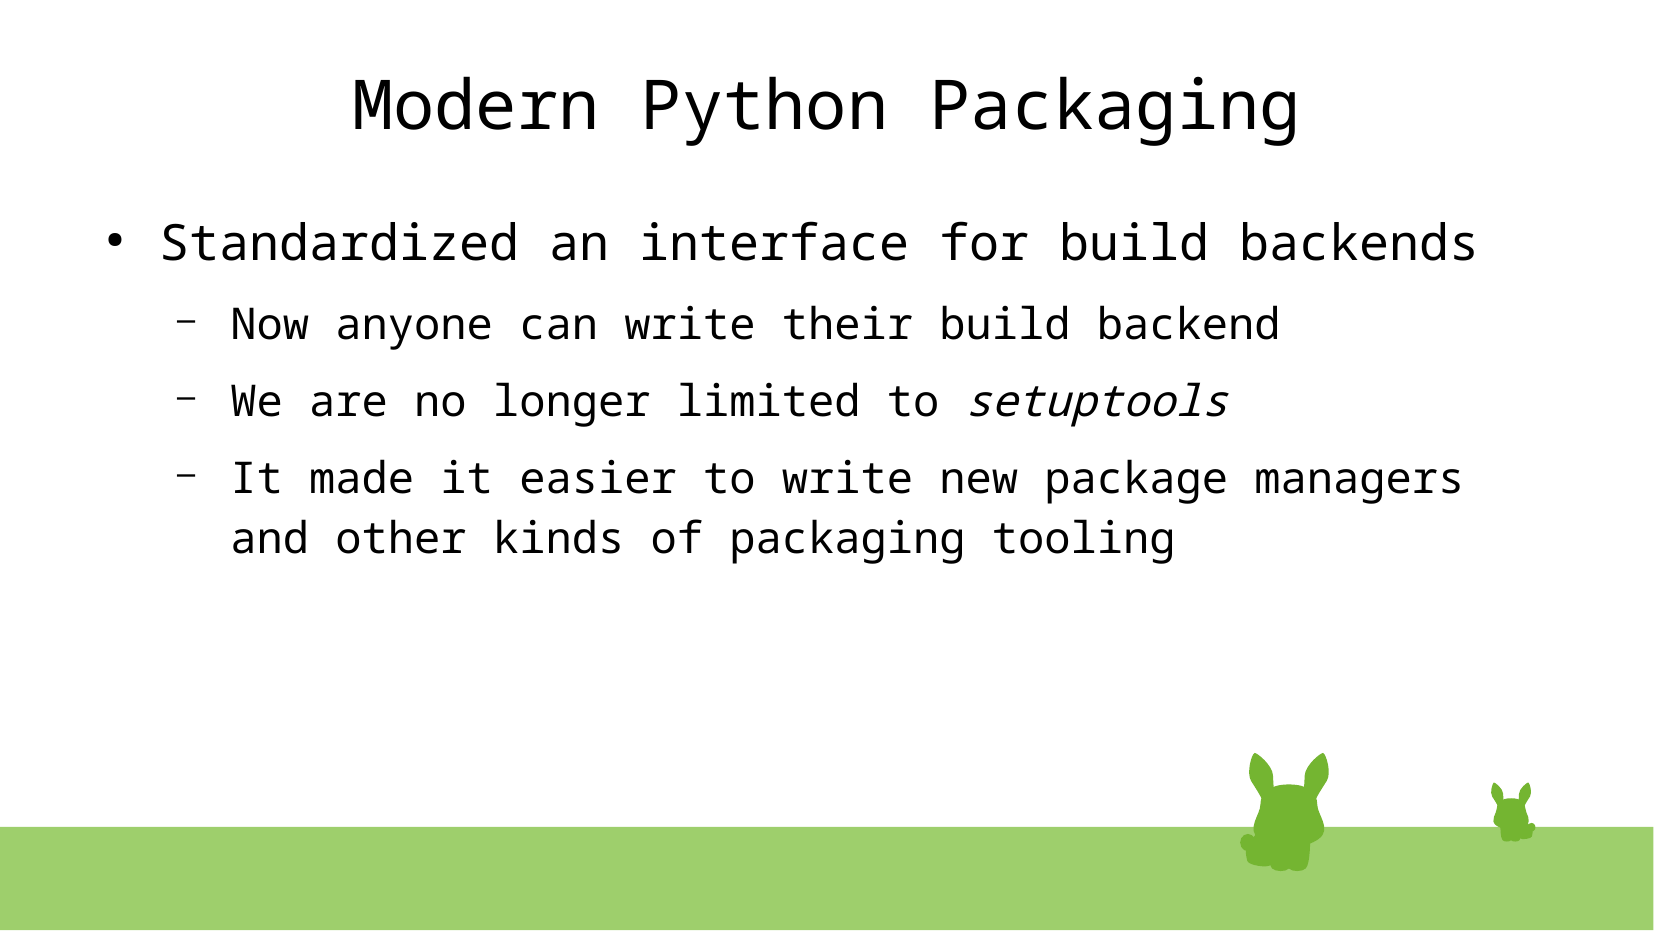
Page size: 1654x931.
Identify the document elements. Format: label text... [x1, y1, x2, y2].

title Modern Python Packaging [88, 29, 1565, 178]
list Standardized an interface for build backends Now anyone can write their build backend We are no longer limited to setuptools It made it easier to write new package managers and other kinds of packaging tooling [88, 206, 1565, 739]
